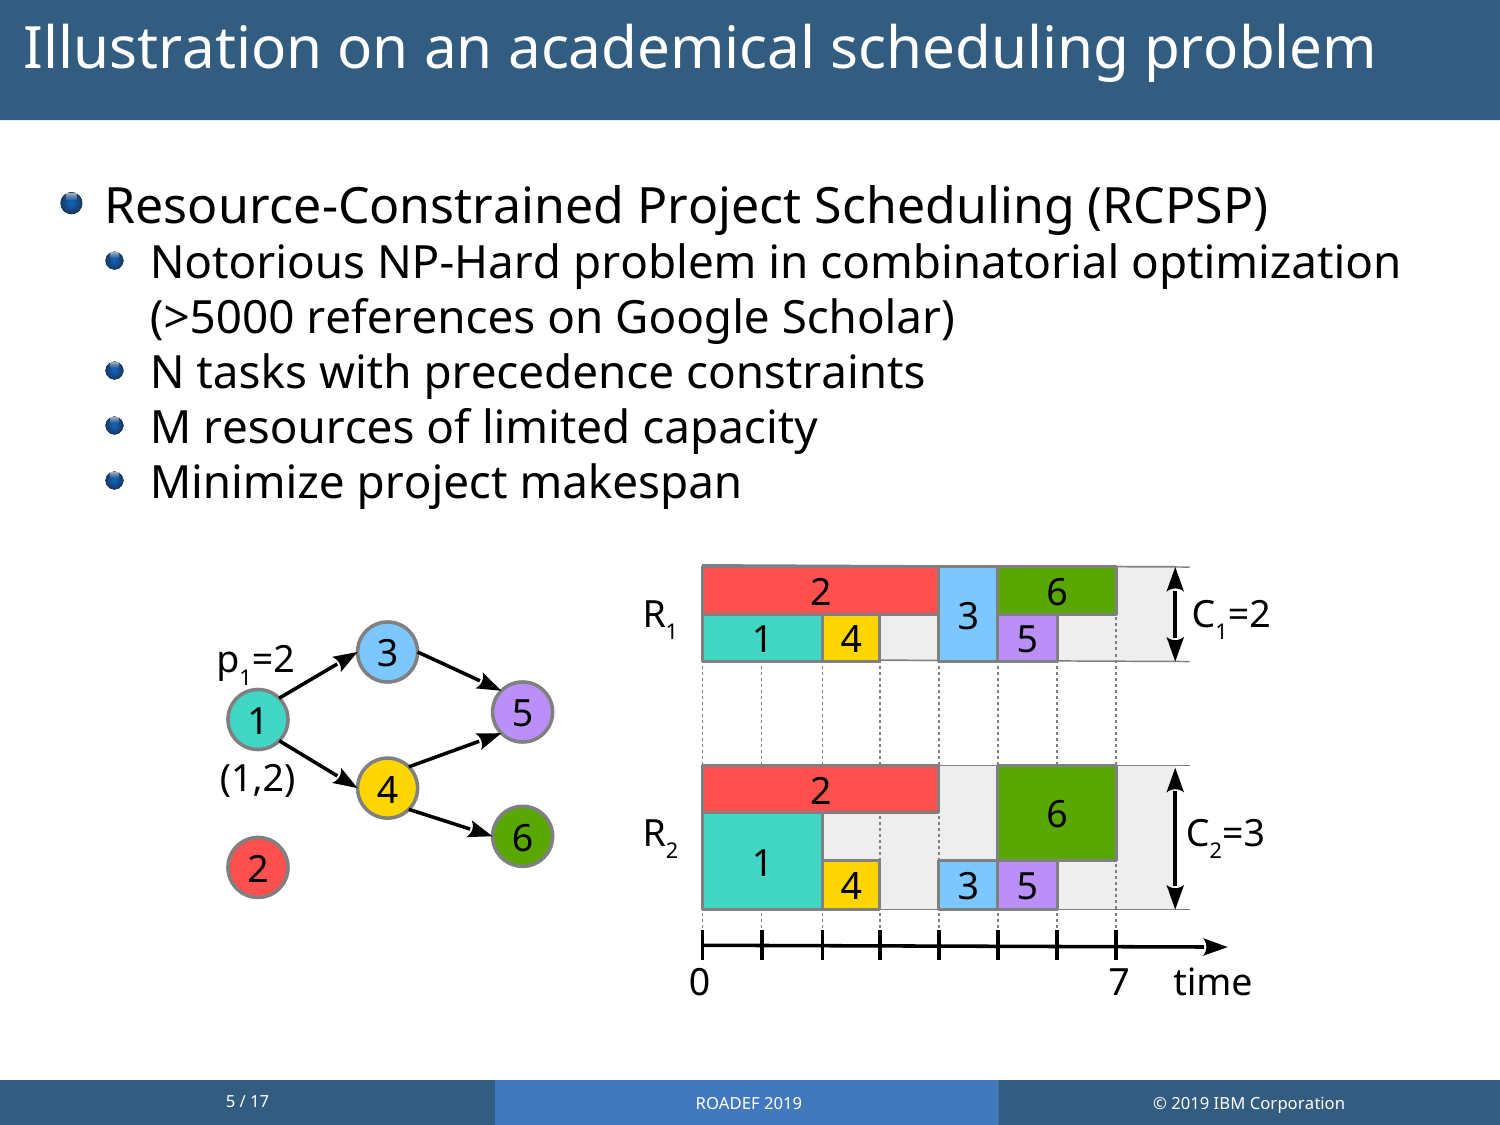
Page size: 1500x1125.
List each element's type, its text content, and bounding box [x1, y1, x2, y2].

text_box 5 [997, 861, 1058, 910]
text_box 1 [227, 697, 289, 746]
text_box 2 [702, 765, 939, 813]
text_box 2 [702, 566, 938, 615]
text_box 3 [938, 860, 997, 910]
text_box 3 [938, 566, 997, 662]
text_box [1058, 766, 1176, 909]
text_box 5 [492, 681, 553, 743]
text_box time [1158, 950, 1265, 1011]
text_box 6 [492, 806, 553, 867]
text_box R2 [627, 801, 693, 871]
text_box [880, 615, 938, 659]
text_box C2=3 [1171, 801, 1288, 871]
text_box p1=2 [201, 627, 315, 697]
text_box 4 [357, 758, 418, 819]
text_box 1 [702, 615, 822, 662]
text_box R1 [627, 582, 693, 652]
text_box (1,2) [205, 746, 311, 806]
text_box 2 [227, 837, 289, 898]
text_box 4 [822, 860, 880, 910]
text_box 0 [674, 950, 726, 1011]
text_box C1=2 [1176, 582, 1293, 652]
text_box 1 [702, 813, 823, 910]
text_box [823, 766, 997, 909]
list Resource-Constrained Project Scheduling (RCPSP) Notorious NP-Hard problem in combinatorial optimization (>5000 references on Google Scholar) N tasks with precedence constraints M resources of limited capacity Minimize project makespan [45, 165, 1441, 1036]
text_box 6 [997, 765, 1117, 861]
text_box 7 [1093, 950, 1145, 1011]
text_box 5 [997, 615, 1058, 662]
text_box 3 [357, 621, 418, 683]
title Illustration on an academical scheduling problem [0, 0, 1500, 121]
text_box 6 [997, 566, 1117, 615]
text_box [1058, 568, 1176, 660]
text_box 4 [822, 614, 880, 662]
